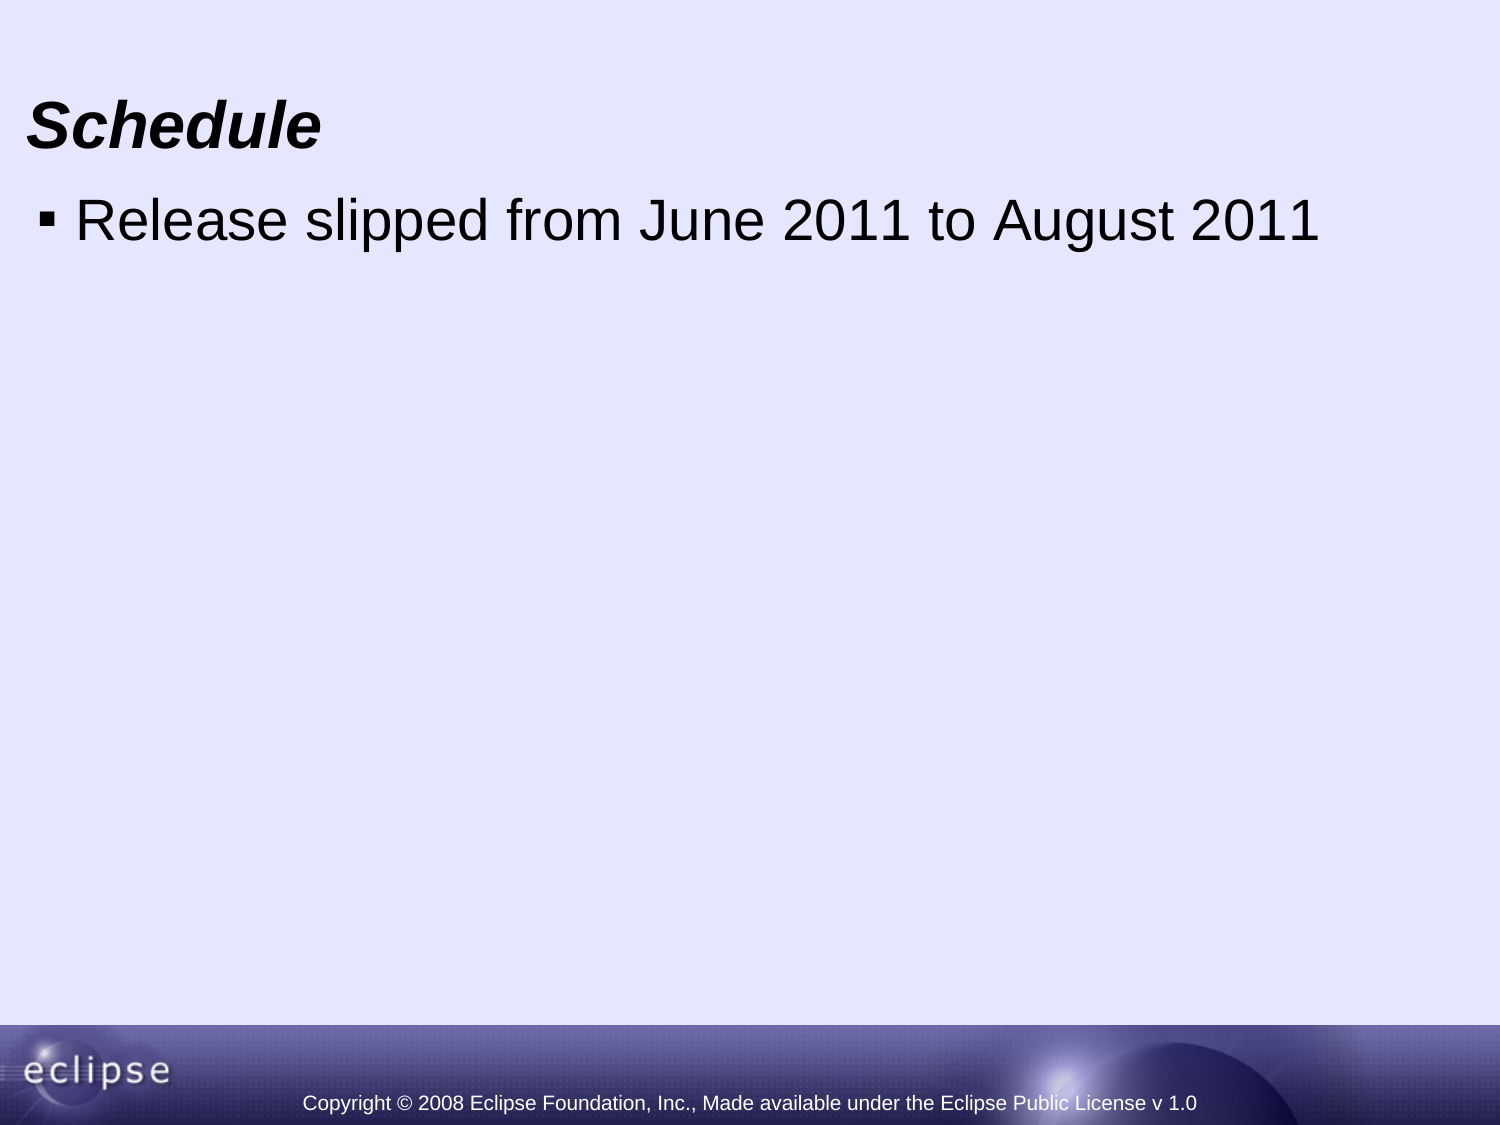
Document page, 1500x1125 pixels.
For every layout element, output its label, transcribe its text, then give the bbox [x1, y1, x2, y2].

list Release slipped from June 2011 to August 2011 [37, 187, 1463, 1021]
picture [0, 1025, 1500, 1125]
title Schedule [26, 84, 1474, 172]
